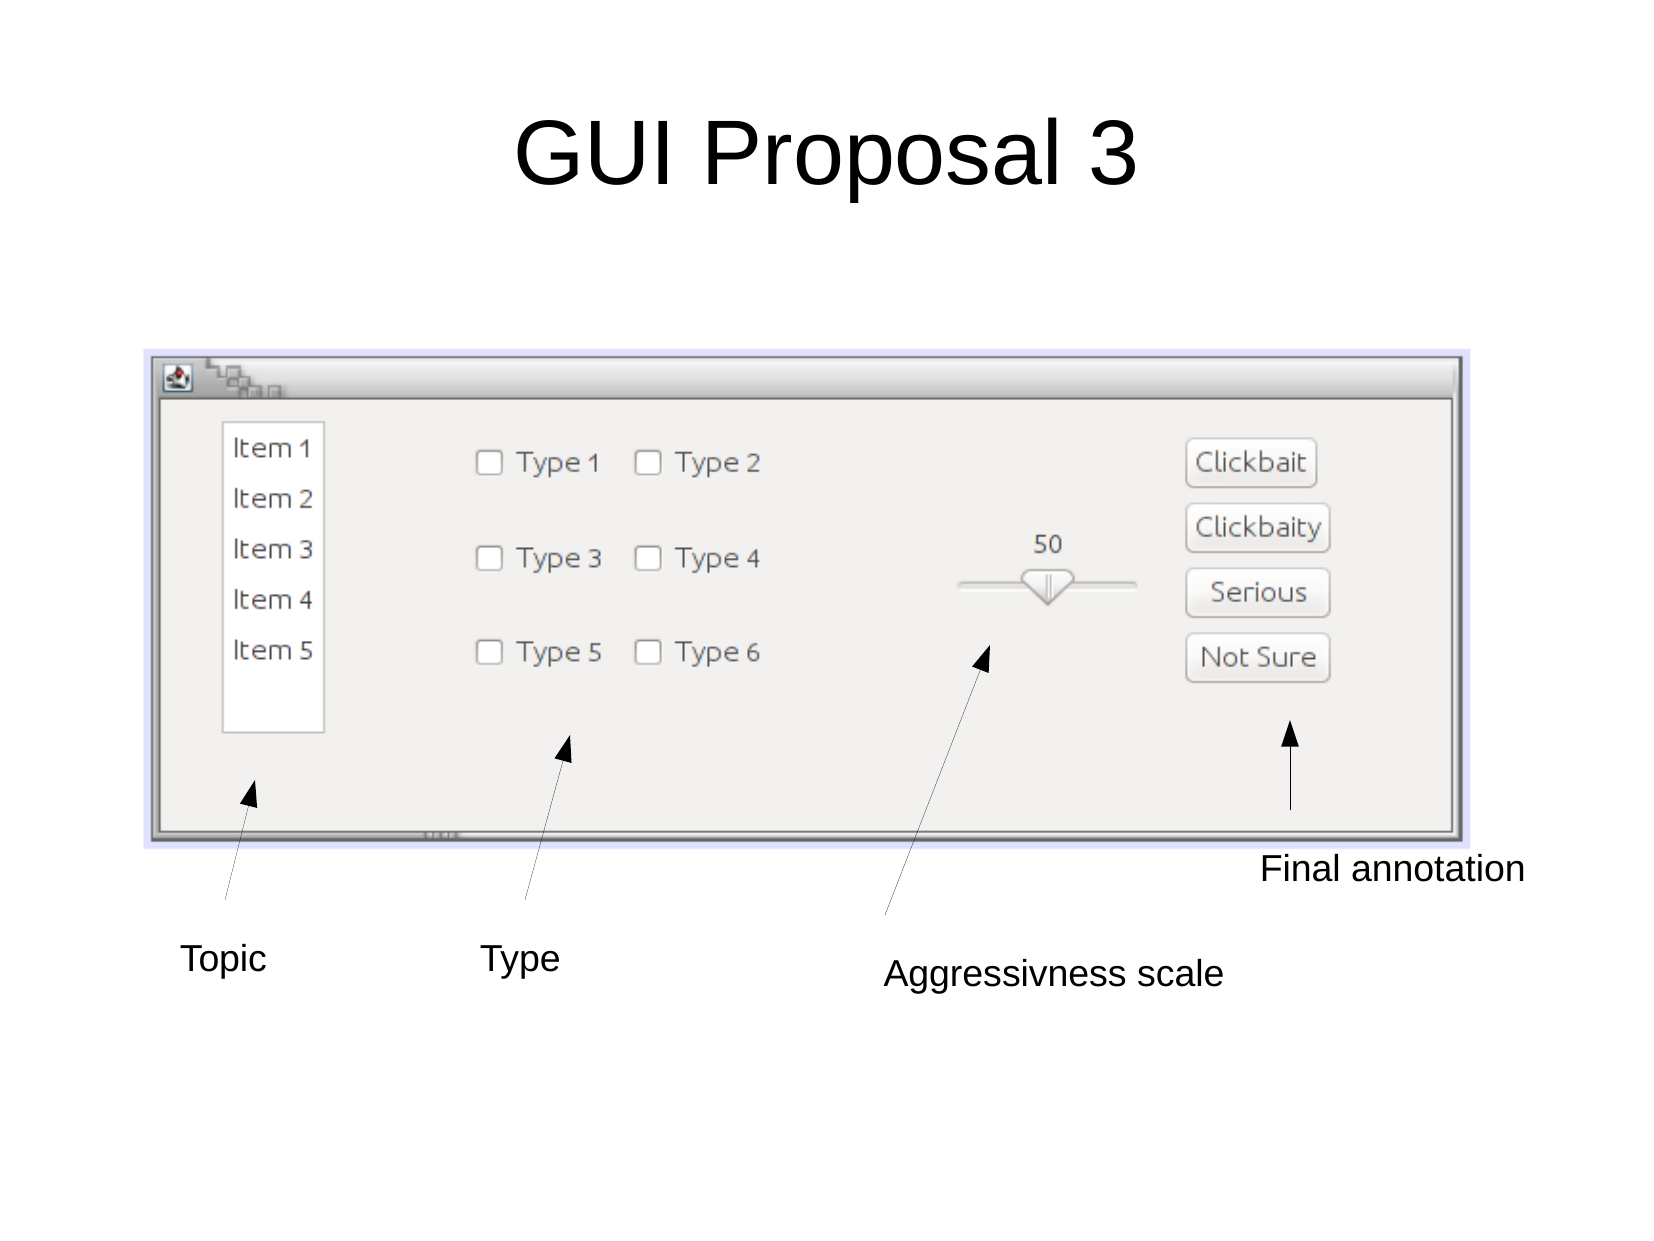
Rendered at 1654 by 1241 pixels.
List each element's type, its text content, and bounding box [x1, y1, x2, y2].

picture [142, 344, 1486, 880]
text_box Type [465, 930, 576, 987]
text_box Aggressivness scale [868, 945, 1240, 1002]
text_box Final annotation [1245, 840, 1541, 897]
text_box Topic [165, 930, 282, 987]
title GUI Proposal 3 [82, 49, 1571, 257]
